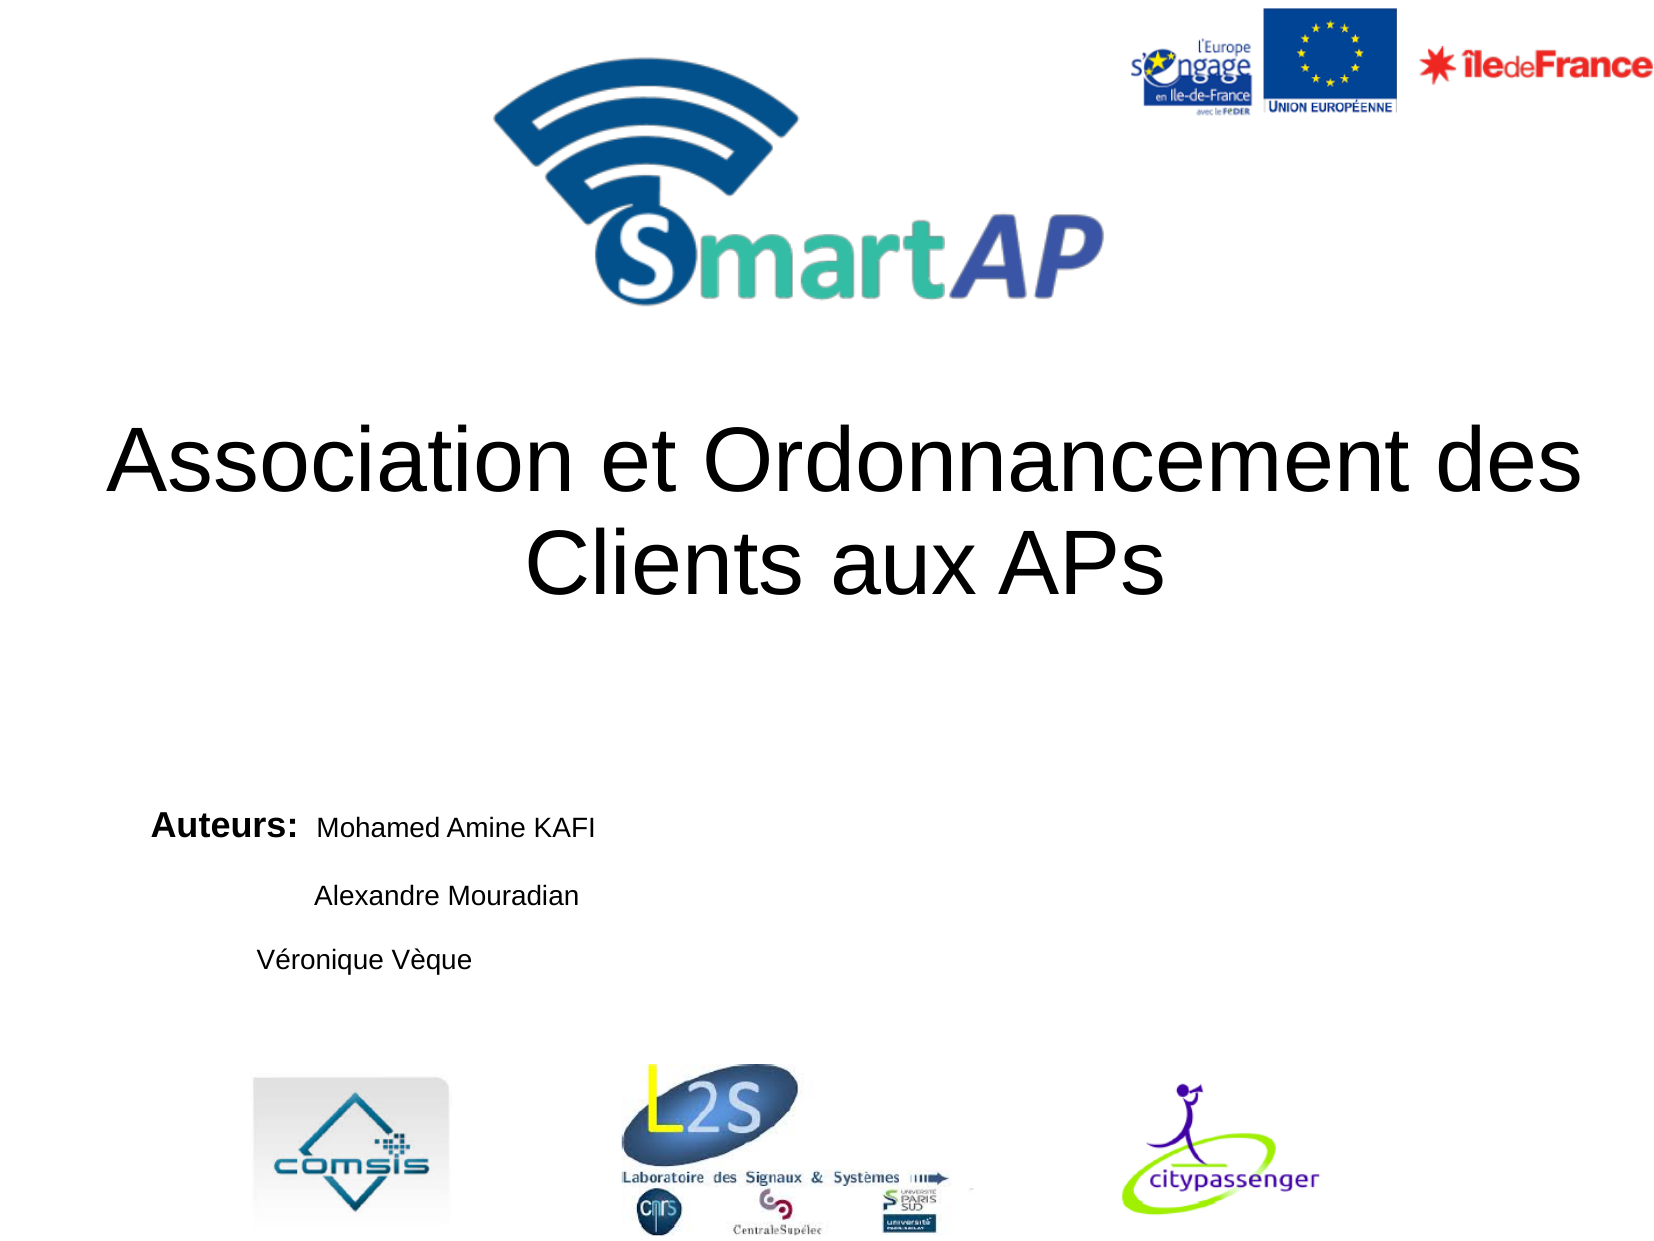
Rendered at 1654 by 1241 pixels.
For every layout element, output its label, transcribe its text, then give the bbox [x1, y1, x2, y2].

list Auteurs: Mohamed Amine KAFI Alexandre Mouradian Véronique Vèque [82, 780, 646, 980]
picture [246, 1064, 1333, 1240]
title Association et Ordonnancement des Clients aux APs [101, 407, 1591, 616]
picture [440, 0, 1654, 436]
